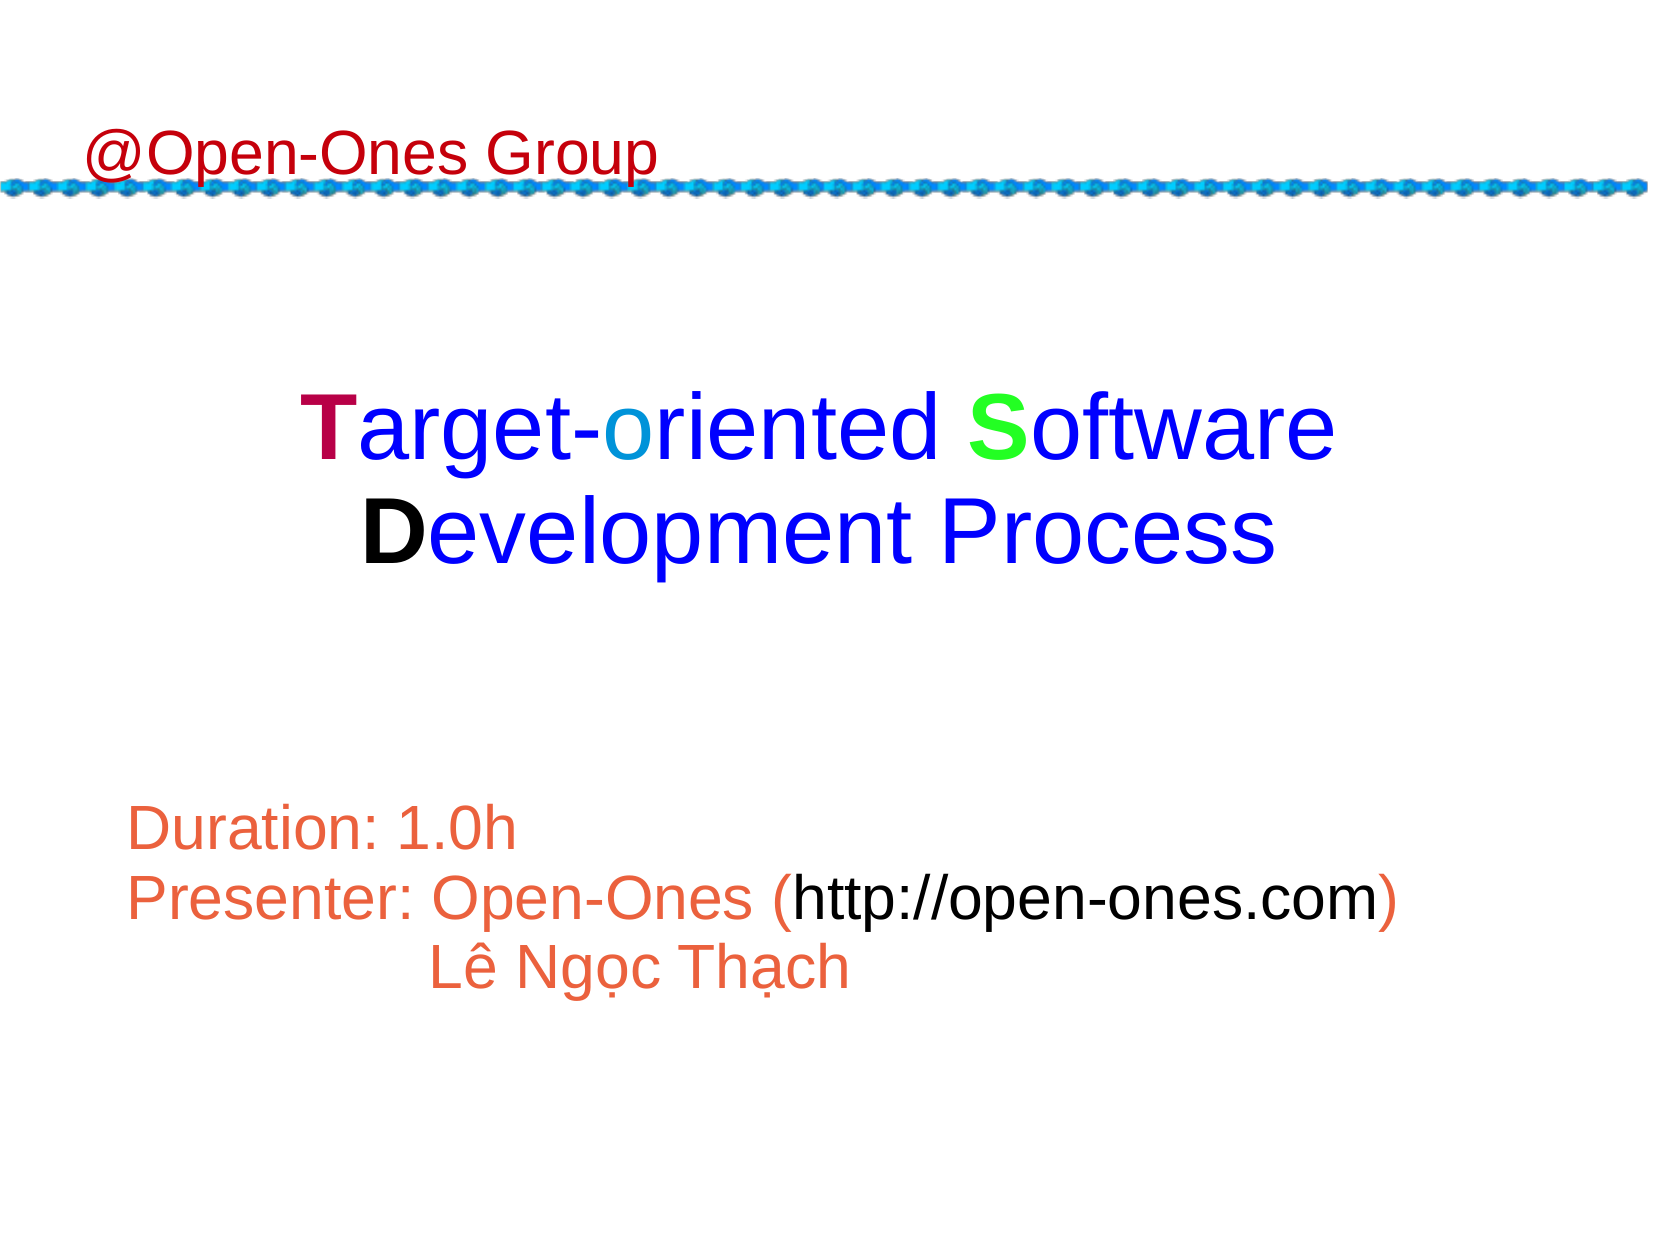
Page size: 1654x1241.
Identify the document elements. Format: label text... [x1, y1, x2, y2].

picture [0, 178, 82, 199]
subtitle Target-oriented Software Development Process Duration: 1.0h Presenter: Open-Ones (http://open-ones.com) Lê Ngọc Thạch [75, 300, 1564, 1217]
picture [1571, 178, 1652, 199]
title @Open-Ones Group [82, 49, 1571, 257]
